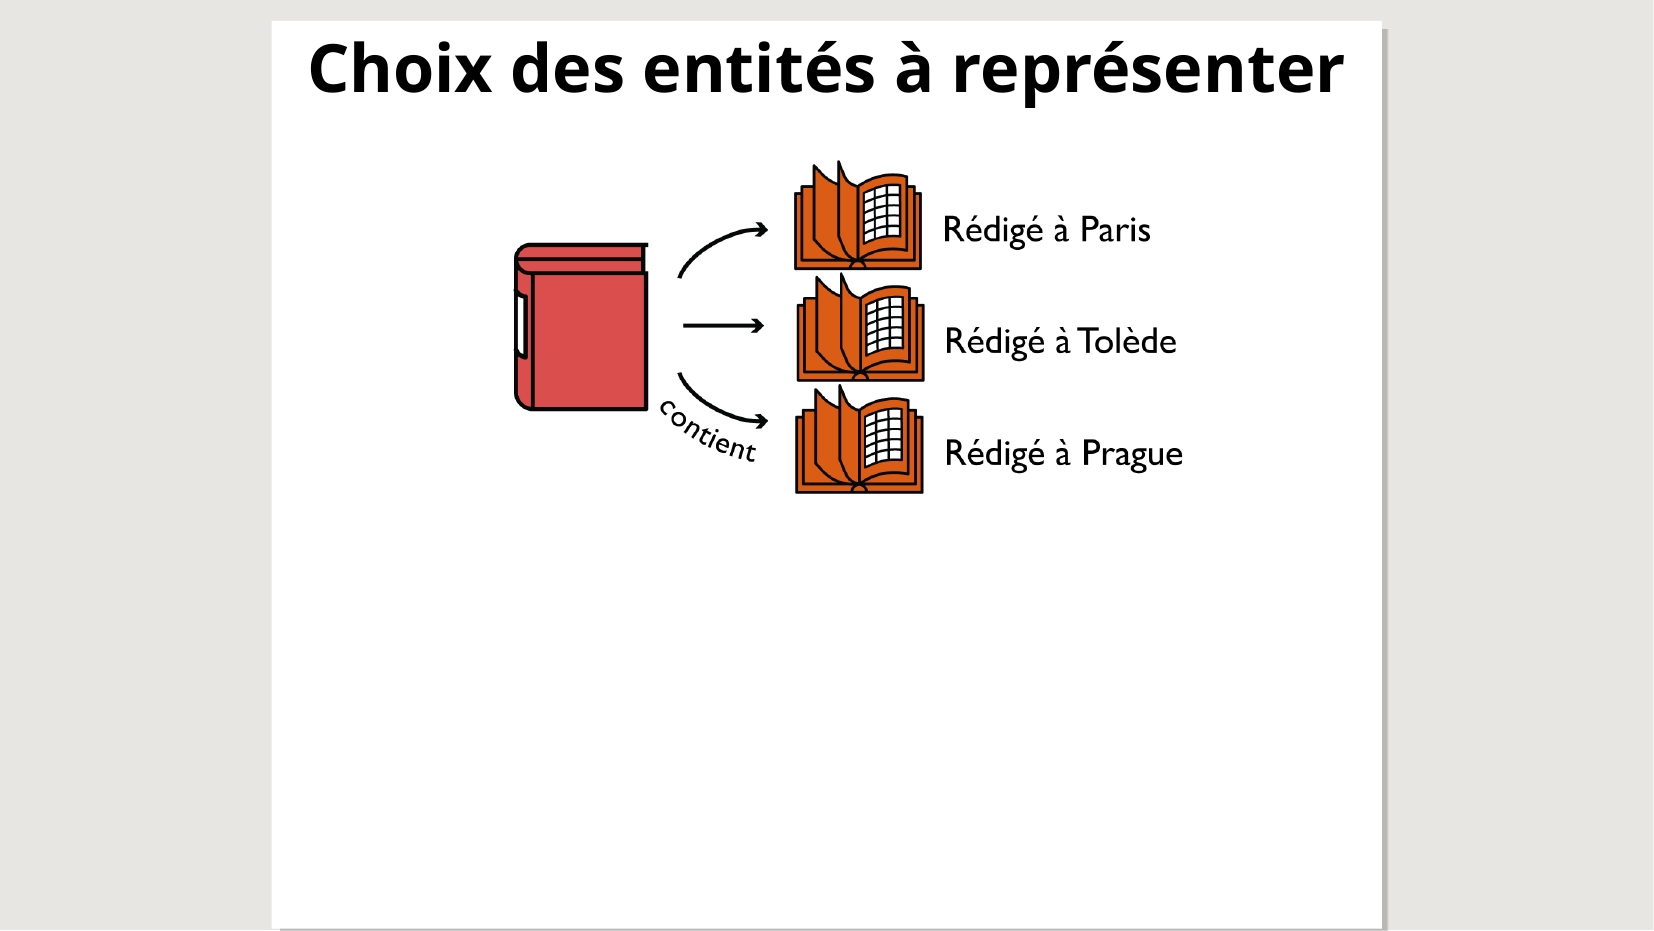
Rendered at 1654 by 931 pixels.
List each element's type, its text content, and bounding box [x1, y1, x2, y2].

title Choix des entités à représenter [271, 76, 1382, 874]
picture [330, 135, 1323, 864]
